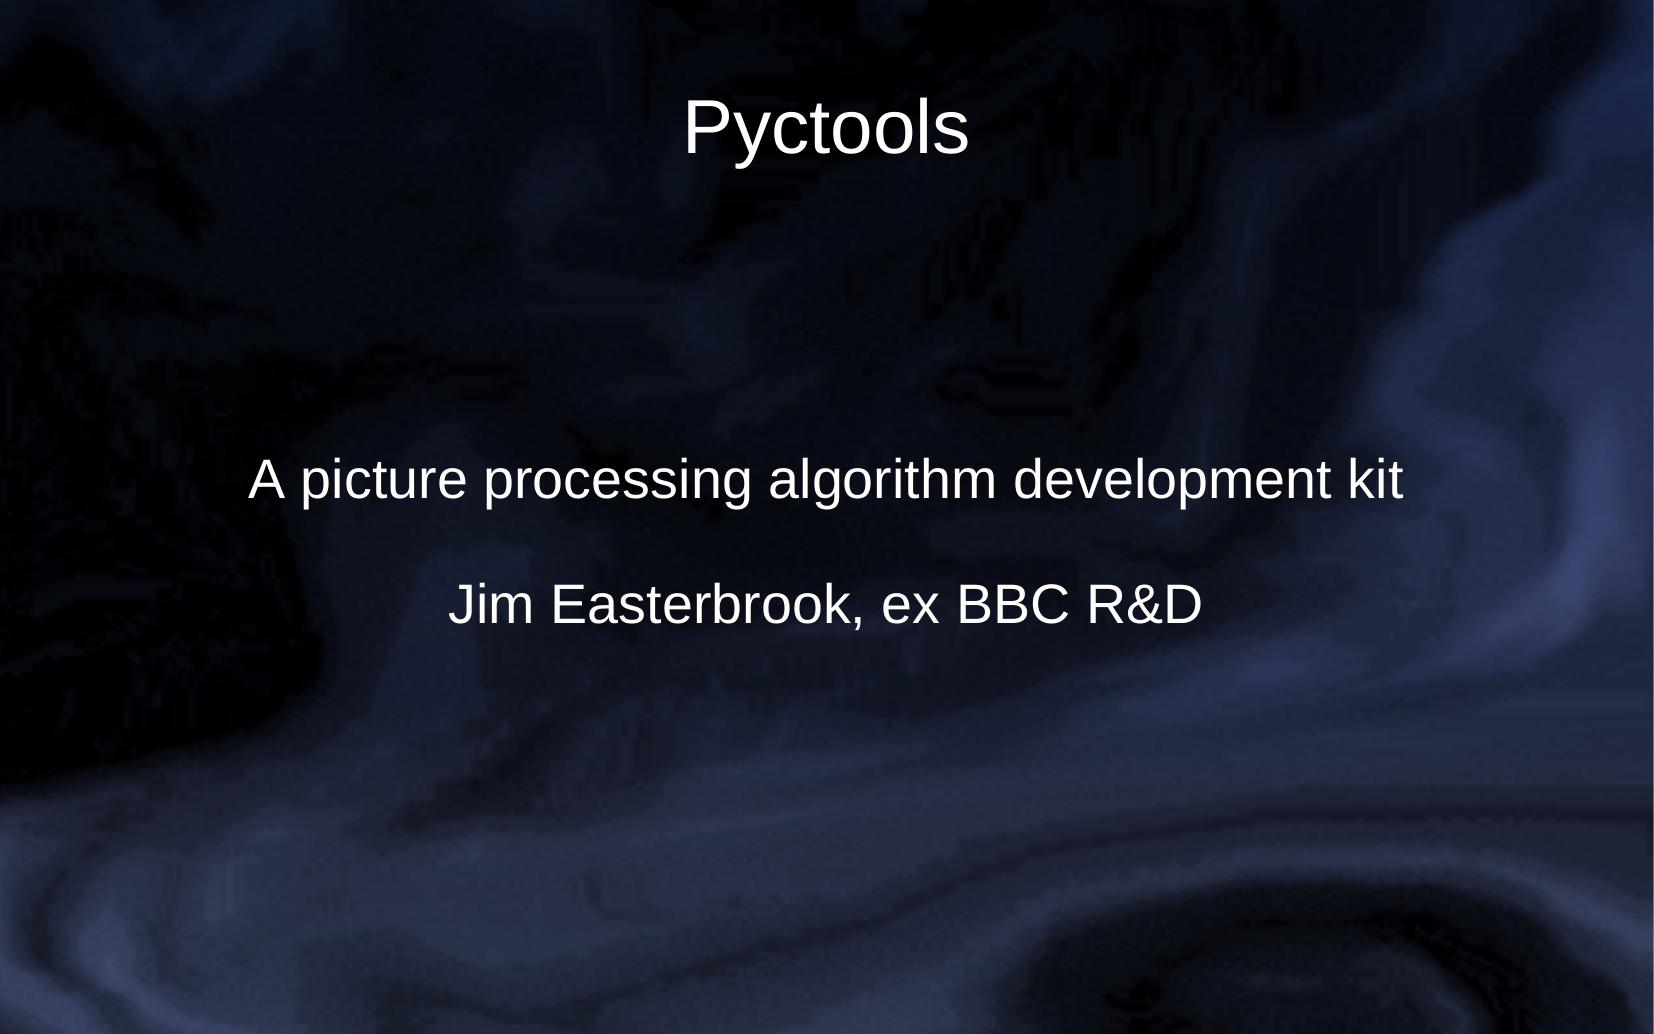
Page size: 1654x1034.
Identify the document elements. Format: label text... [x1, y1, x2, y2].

title Pyctools [82, 41, 1571, 214]
picture [0, 0, 1654, 1034]
subtitle A picture processing algorithm development kit Jim Easterbrook, ex BBC R&D [82, 241, 1571, 842]
